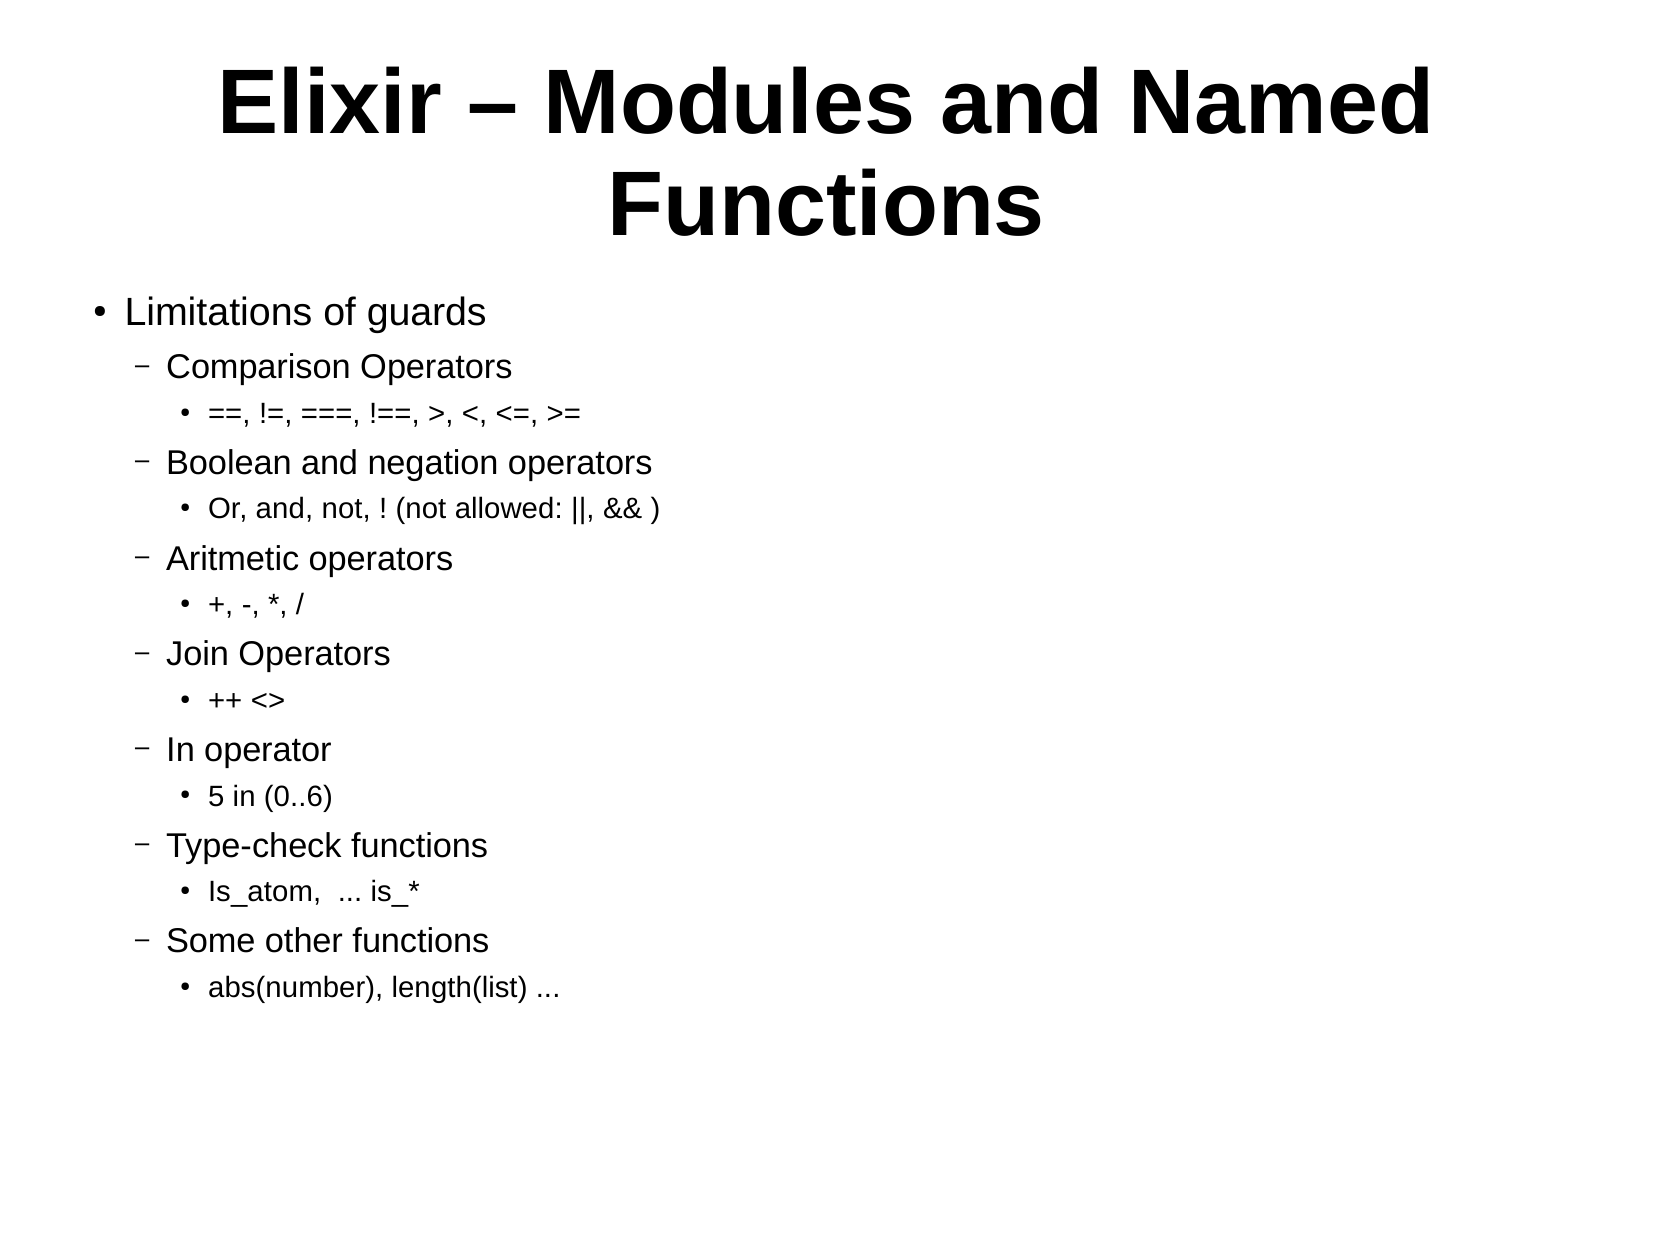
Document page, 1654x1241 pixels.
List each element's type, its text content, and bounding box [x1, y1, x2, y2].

title Elixir – Modules and Named Functions [82, 49, 1571, 257]
list Limitations of guards Comparison Operators ==, !=, ===, !==, >, <, <=, >= Boolean and negation operators Or, and, not, ! (not allowed: ||, && ) Aritmetic operators +, -, *, / Join Operators ++ <> In operator 5 in (0..6) Type-check functions Is_atom, ... is_* Some other functions abs(number), length(list) ... [82, 290, 1571, 1010]
